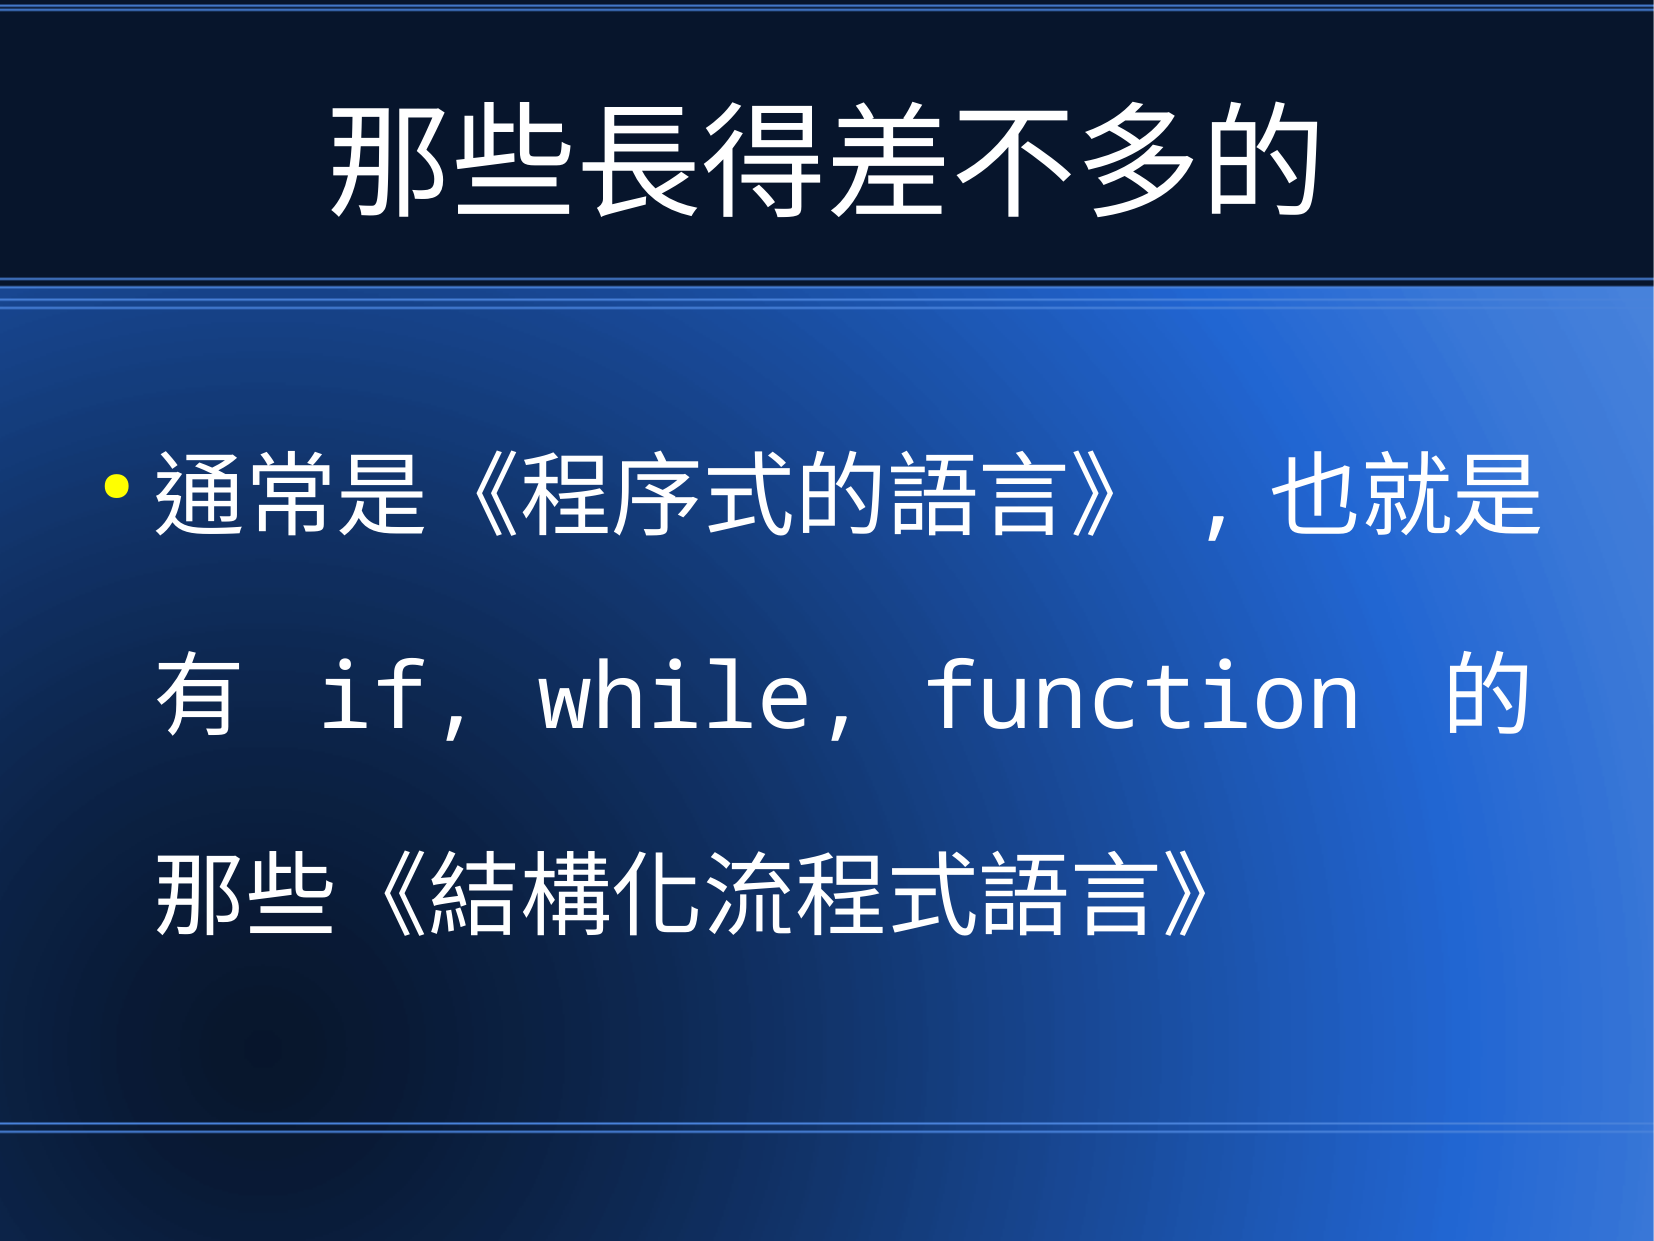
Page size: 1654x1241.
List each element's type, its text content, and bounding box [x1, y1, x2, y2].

title 那些長得差不多的 [82, 49, 1571, 257]
picture [0, 0, 1654, 1241]
list 通常是《程序式的語言》,也就是有 if, while, function 的那些《結構化流程式語言》 [82, 355, 1571, 1241]
